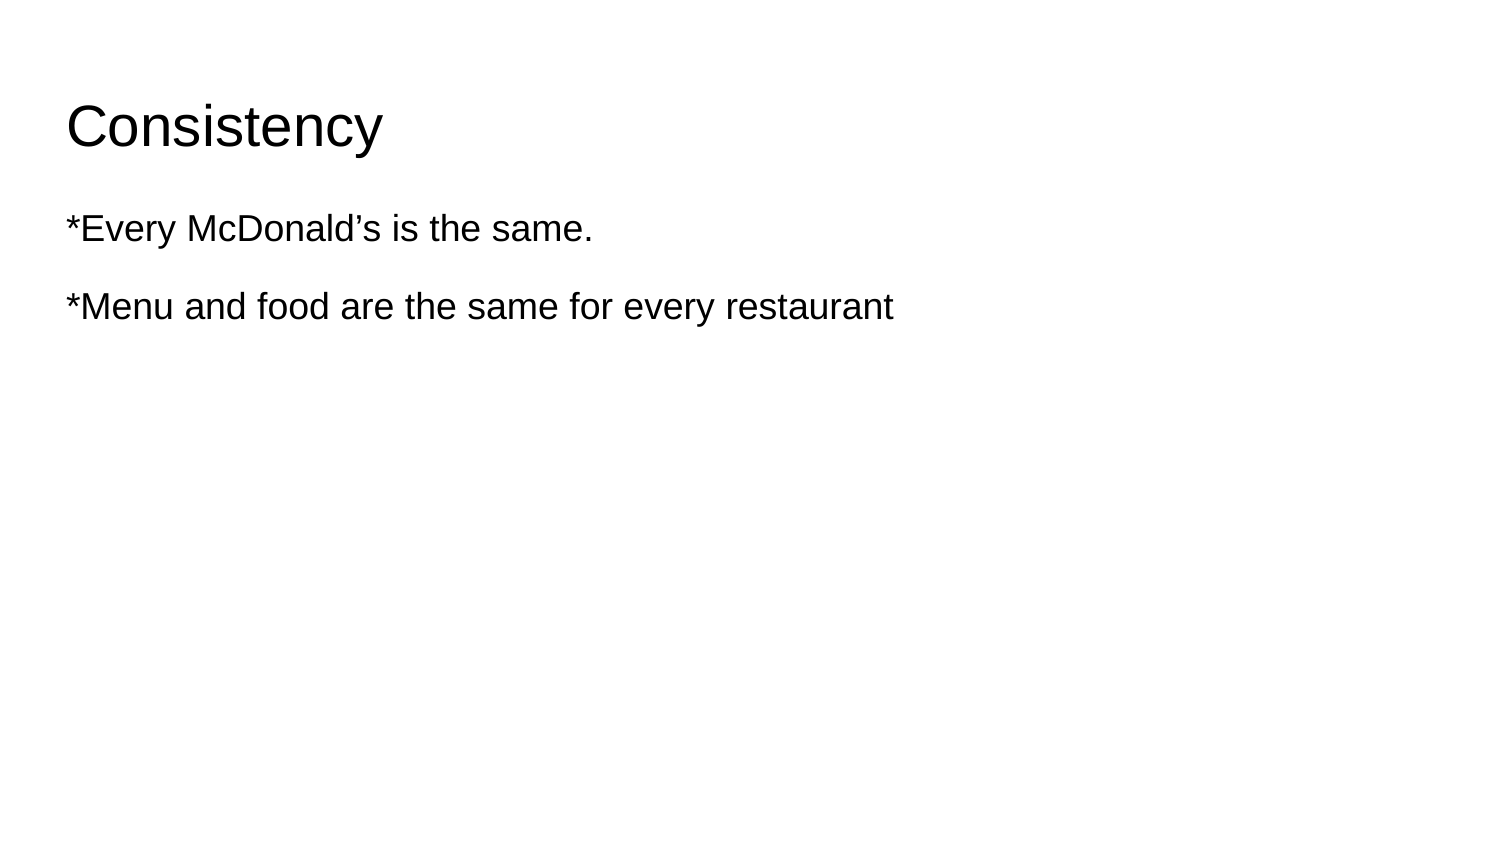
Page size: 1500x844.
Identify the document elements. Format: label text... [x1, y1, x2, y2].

title Consistency [51, 72, 1449, 167]
list *Every McDonald’s is the same. *Menu and food are the same for every restaurant [51, 189, 1449, 750]
